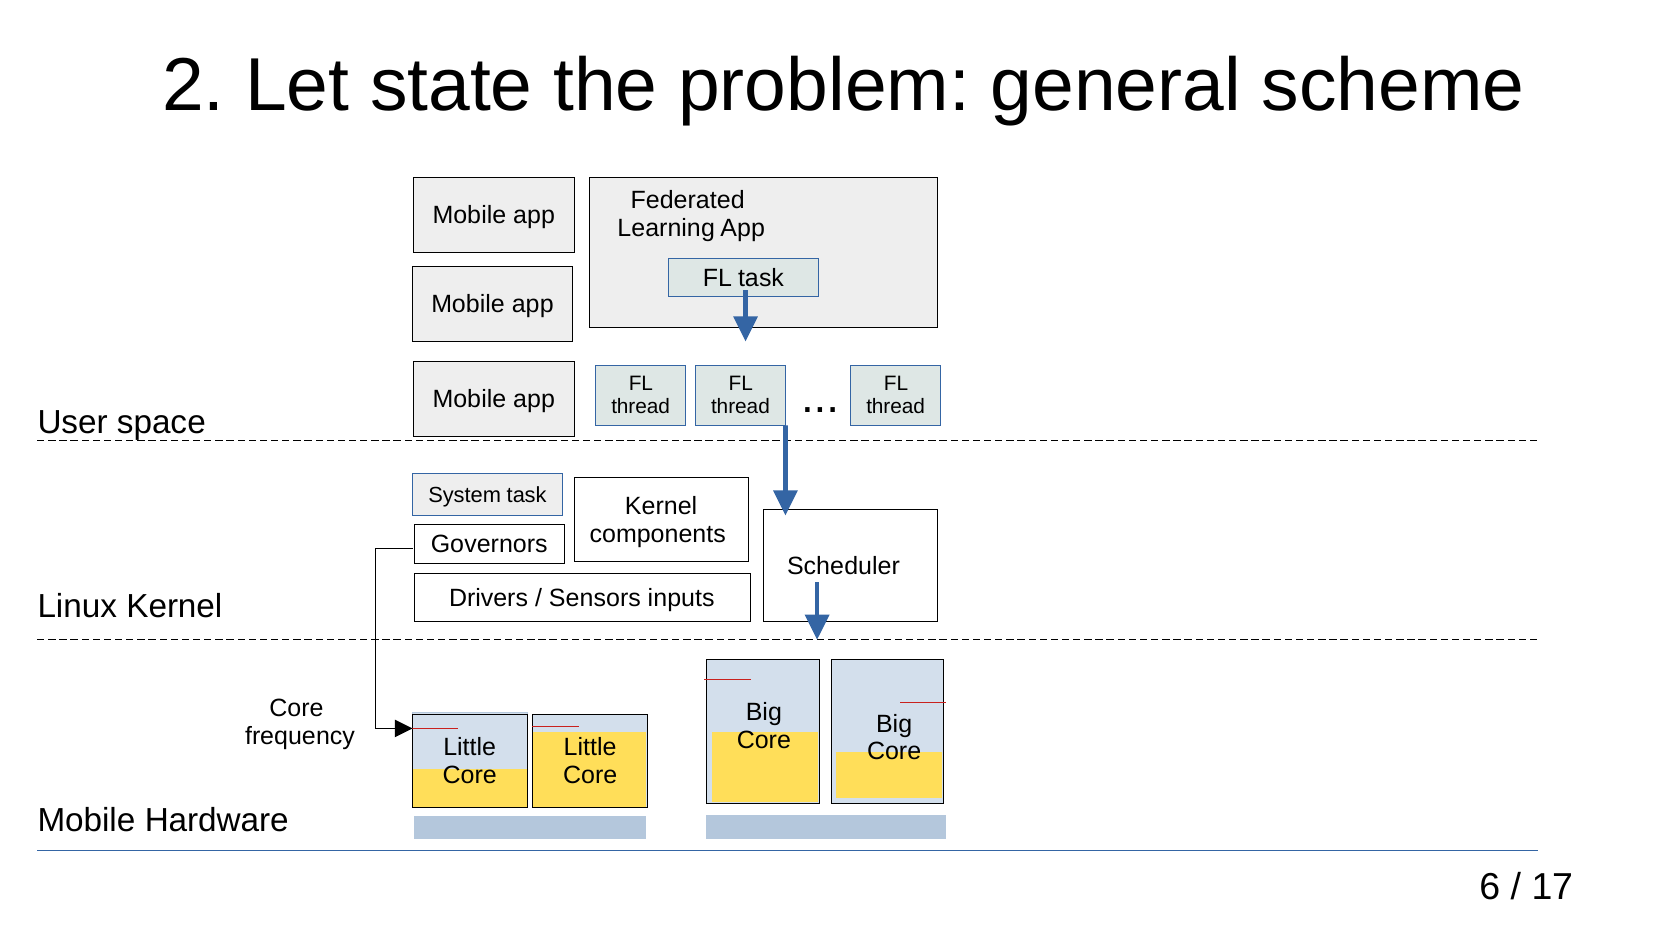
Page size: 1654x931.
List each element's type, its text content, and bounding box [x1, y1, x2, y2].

text_box Federated Learning App [599, 195, 784, 233]
text_box Drivers / Sensors inputs [414, 573, 751, 622]
text_box Big Core [836, 690, 952, 784]
text_box [706, 659, 820, 679]
text_box [831, 659, 944, 804]
text_box [706, 815, 946, 839]
text_box System task [412, 473, 563, 516]
text_box [414, 816, 646, 839]
text_box Linux Kernel [37, 586, 301, 625]
text_box Kernel components [574, 477, 749, 562]
text_box Little Core [532, 714, 648, 808]
text_box Governors [414, 524, 565, 564]
text_box Little Core [412, 714, 528, 808]
text_box Mobile app [413, 361, 575, 437]
text_box Big Core [706, 679, 822, 772]
text_box Core frequency [225, 702, 376, 741]
text_box FL thread [595, 365, 686, 426]
text_box User space [37, 403, 301, 441]
text_box 6 / 17 [1464, 858, 1653, 929]
text_box Mobile Hardware [37, 789, 376, 851]
text_box Mobile app [413, 177, 575, 253]
text_box FL thread [695, 365, 786, 426]
text_box FL thread [850, 365, 941, 426]
text_box [706, 772, 820, 804]
text_box ... [781, 359, 859, 435]
text_box Scheduler [763, 509, 938, 622]
text_box FL task [668, 258, 819, 297]
text_box [589, 177, 938, 328]
title 2. Let state the problem: general scheme [150, 0, 1538, 169]
text_box Mobile app [412, 266, 573, 342]
